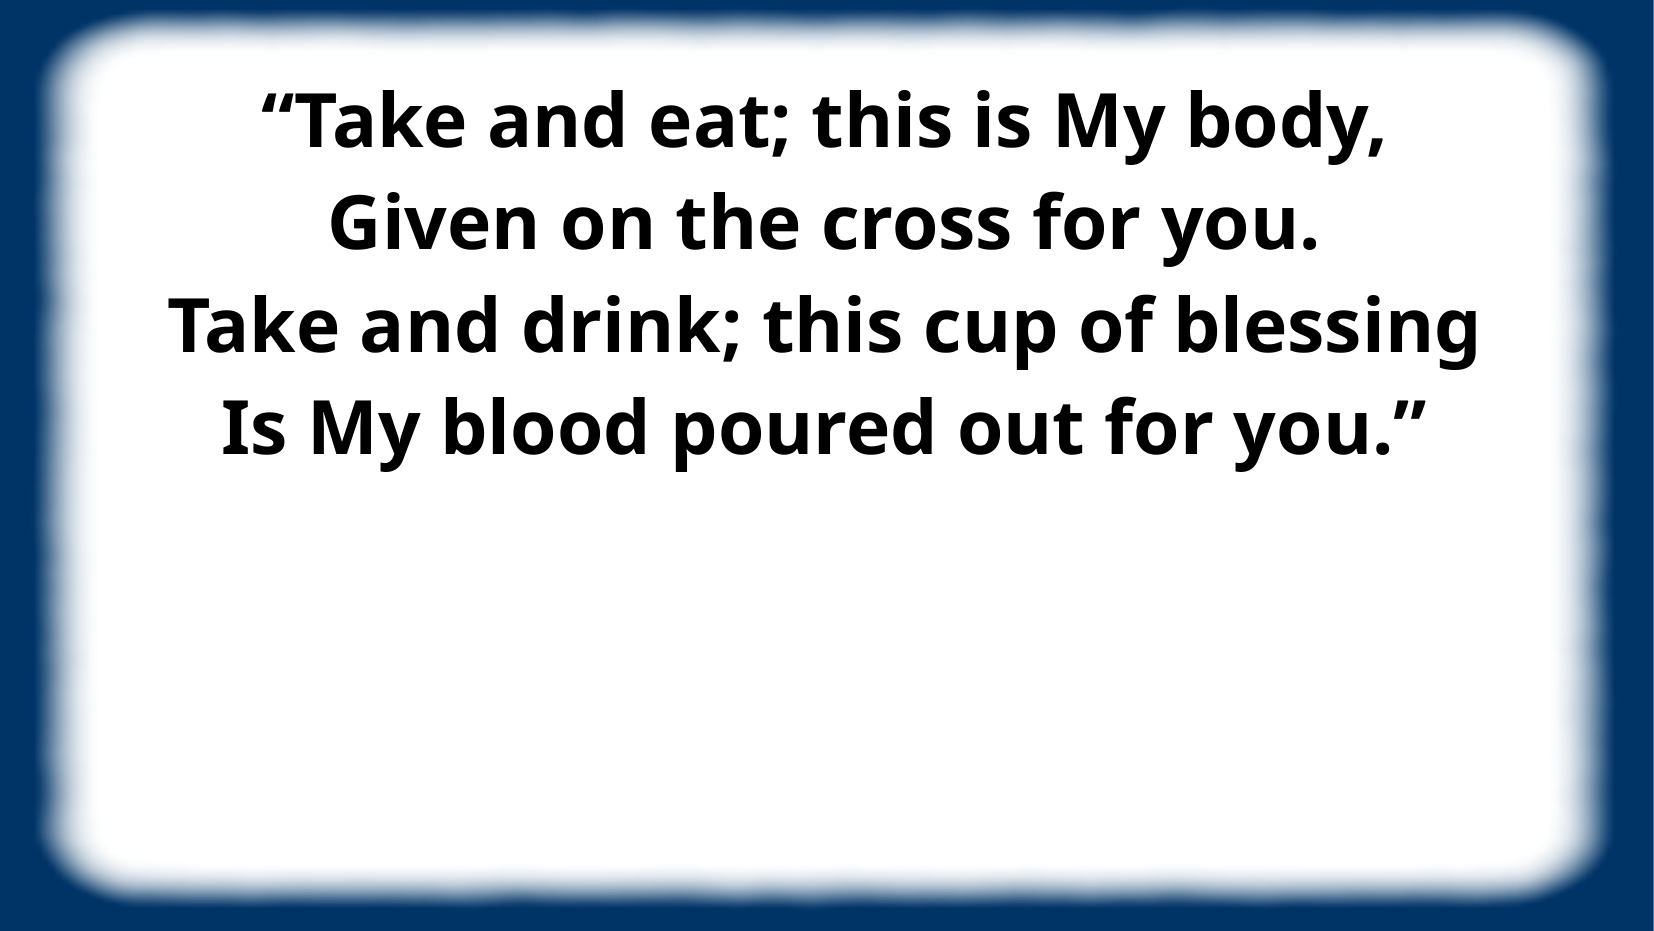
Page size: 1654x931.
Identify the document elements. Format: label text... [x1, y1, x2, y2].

text_box “Take and eat; this is My body, Given on the cross for you. Take and drink; this cup of blessing Is My blood poured out for you.” [105, 60, 1546, 475]
picture [0, 0, 1654, 931]
